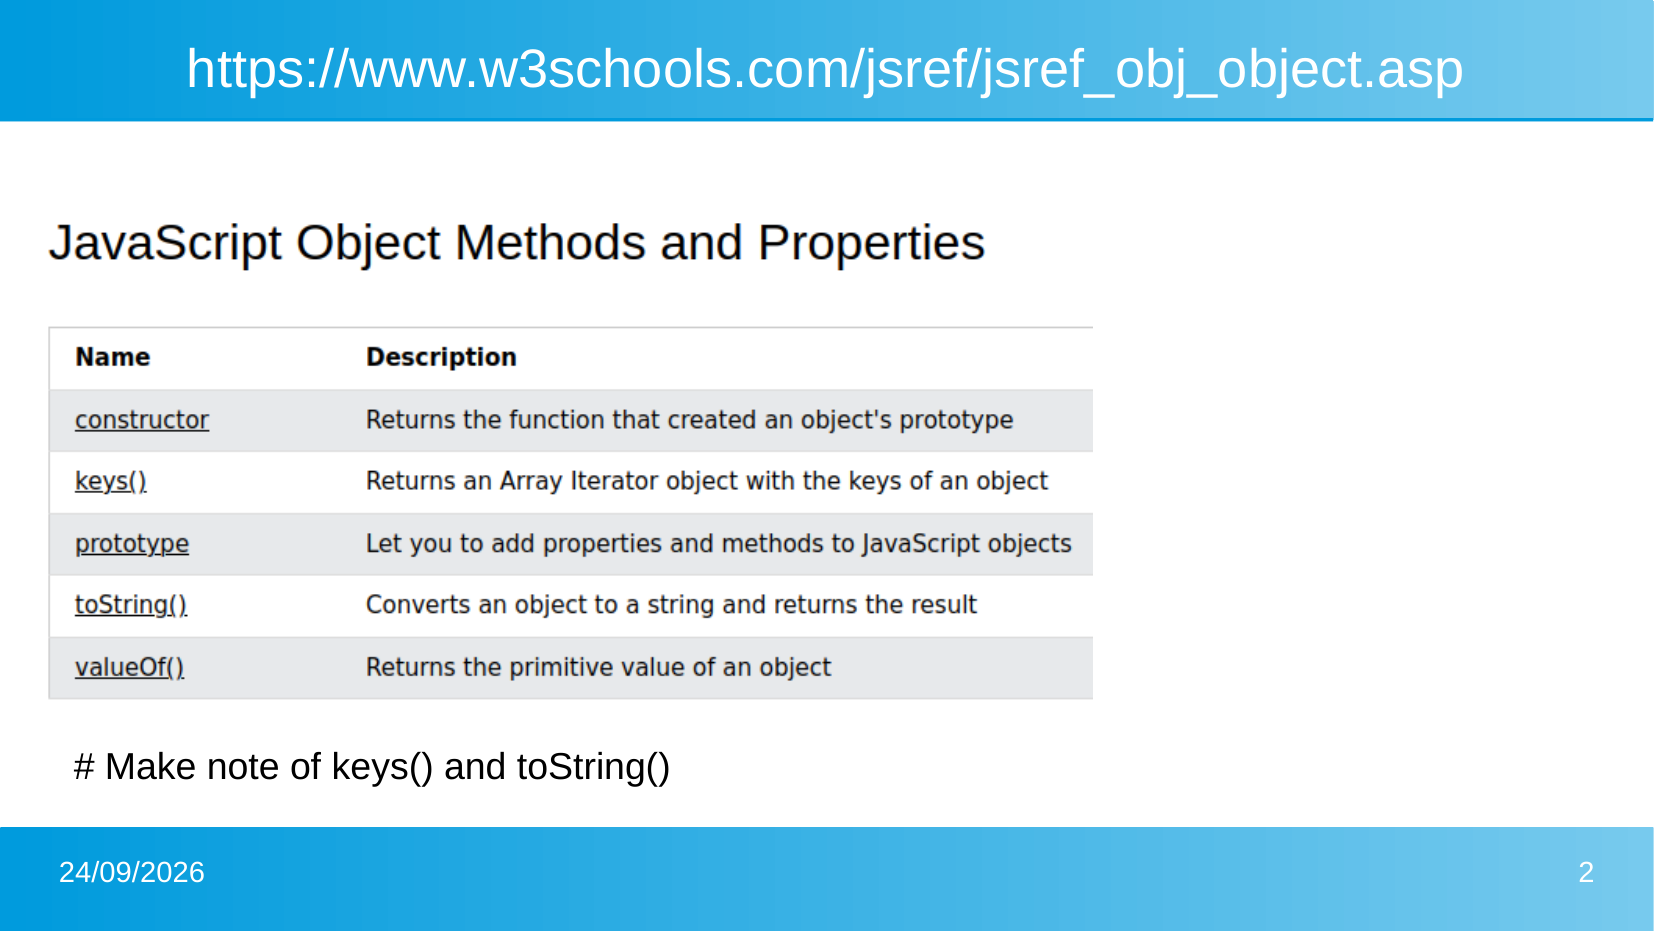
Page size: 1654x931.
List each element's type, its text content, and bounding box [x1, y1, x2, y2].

picture [33, 186, 1093, 709]
title https://www.w3schools.com/jsref/jsref_obj_object.asp [59, 29, 1595, 108]
text_box # Make note of keys() and toString() [59, 738, 1093, 796]
